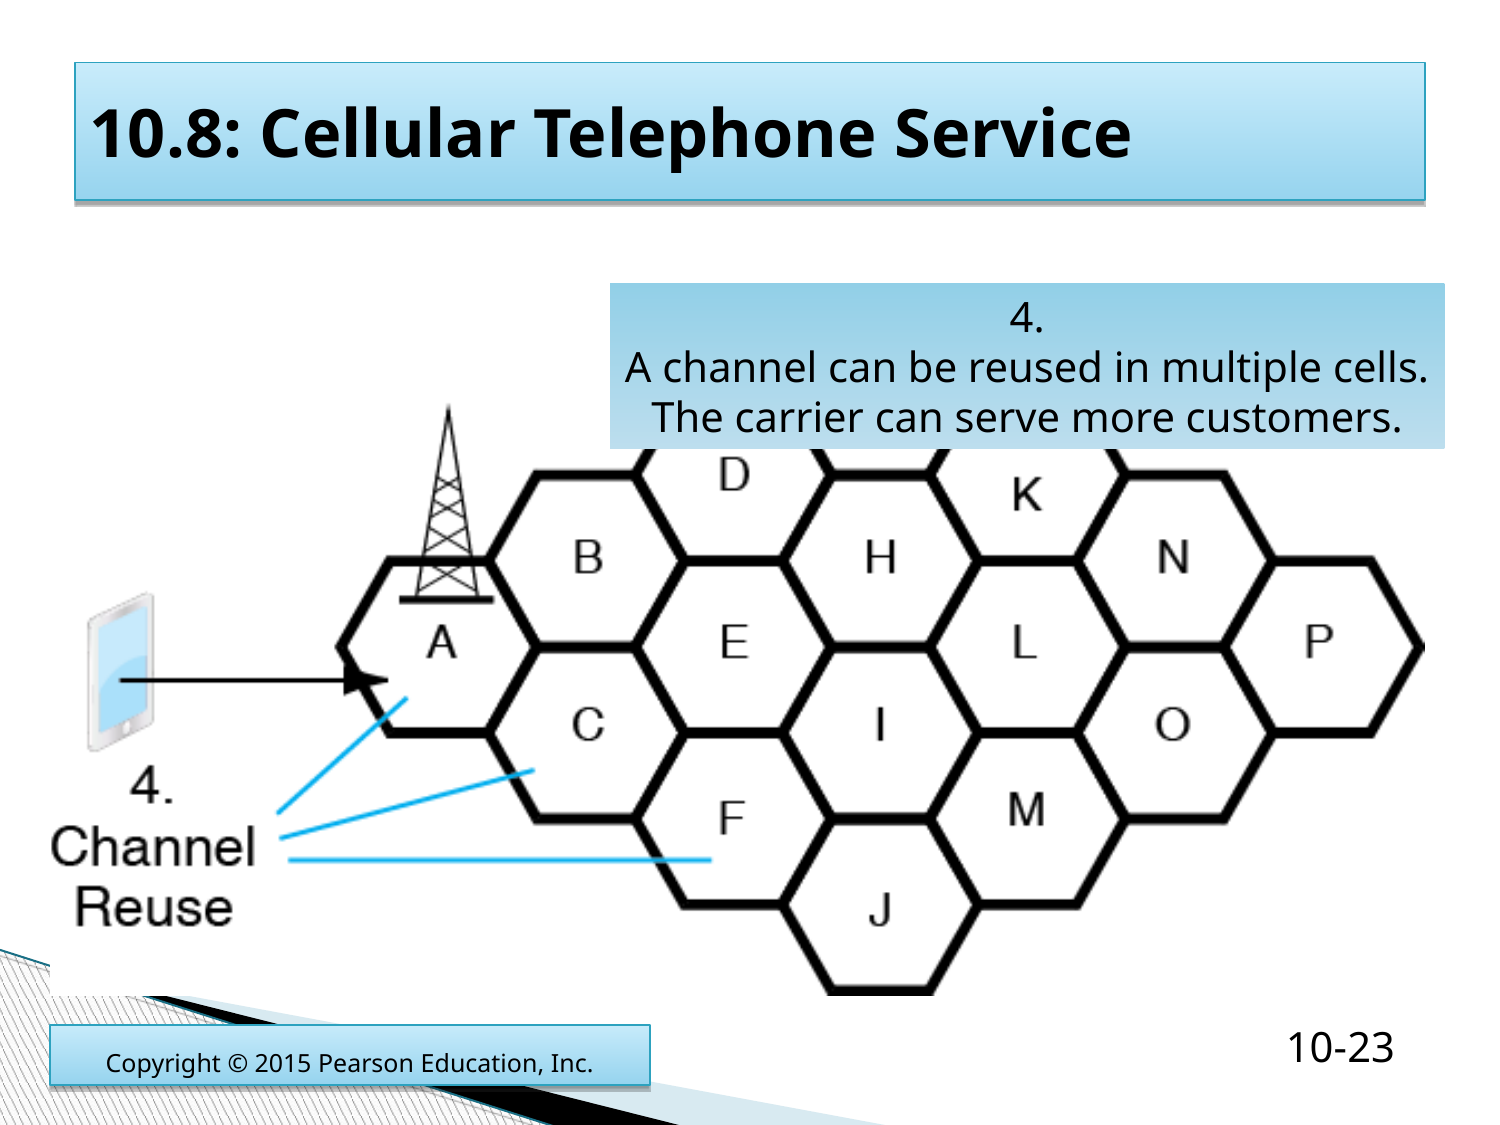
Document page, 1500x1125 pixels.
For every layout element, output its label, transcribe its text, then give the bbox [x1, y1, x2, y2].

footer Copyright © 2015 Pearson Education, Inc. [50, 1025, 650, 1085]
slide_number 10-<number> [1149, 1025, 1410, 1085]
picture [0, 299, 1425, 1125]
title 10.8: Cellular Telephone Service [75, 62, 1425, 200]
text_box 4. A channel can be reused in multiple cells. The carrier can serve more customers. [610, 283, 1445, 449]
